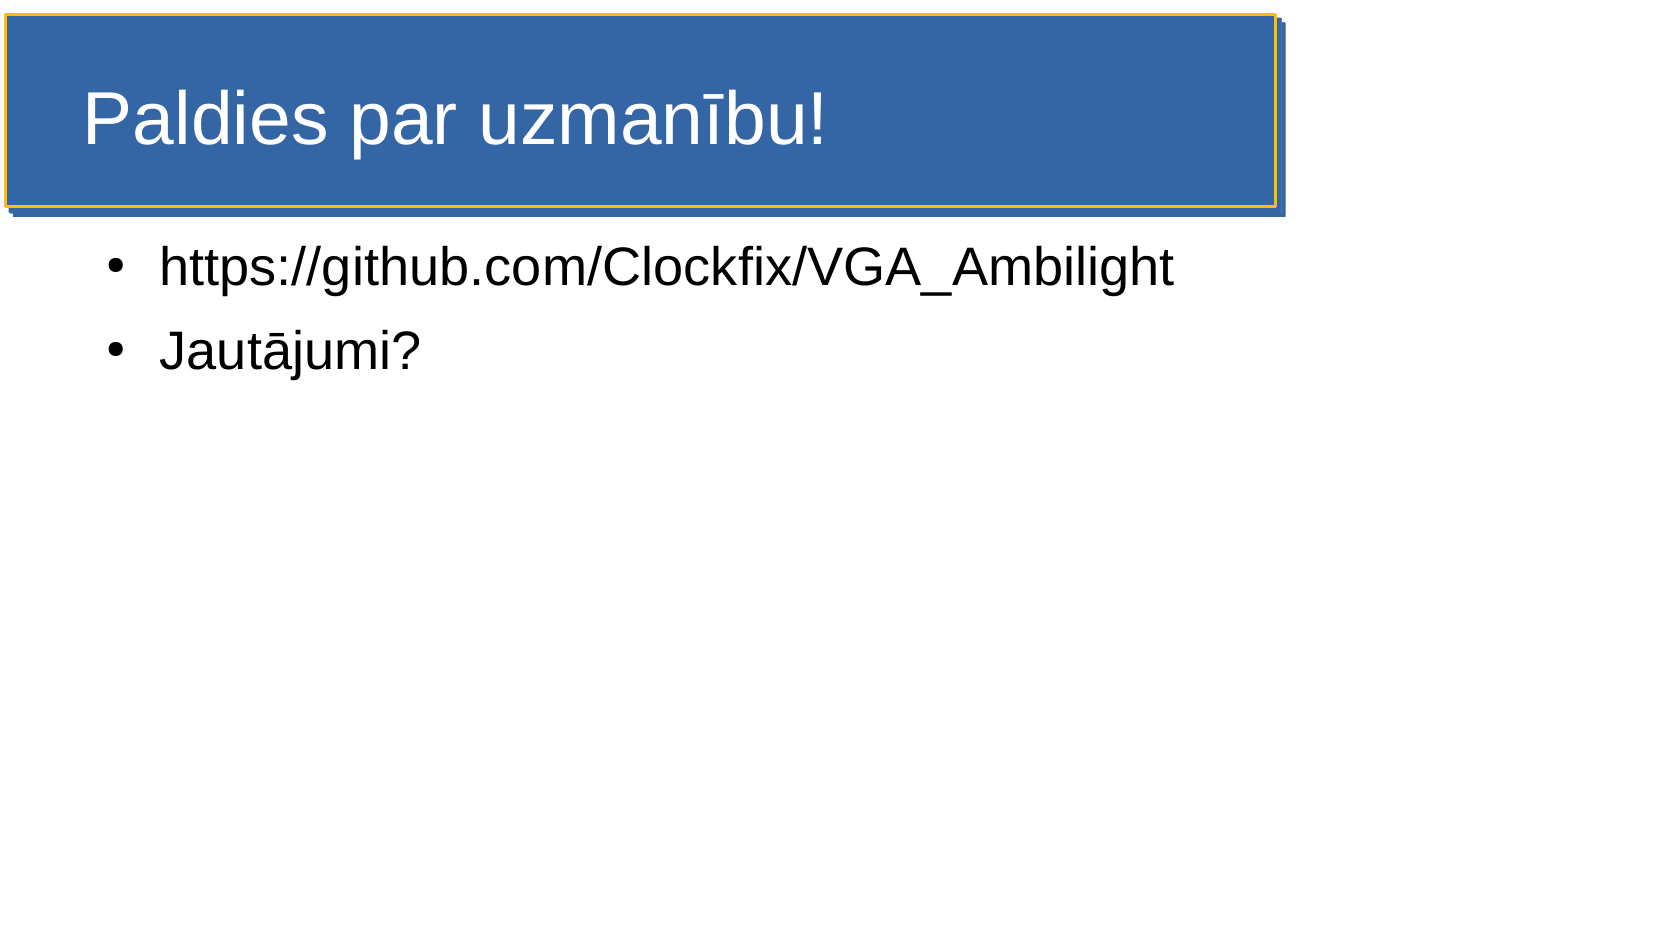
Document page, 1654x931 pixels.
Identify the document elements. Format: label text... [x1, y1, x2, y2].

title Paldies par uzmanību! [82, 44, 1235, 192]
list https://github.com/Clockfix/VGA_Ambilight Jautājumi? [88, 236, 1565, 798]
